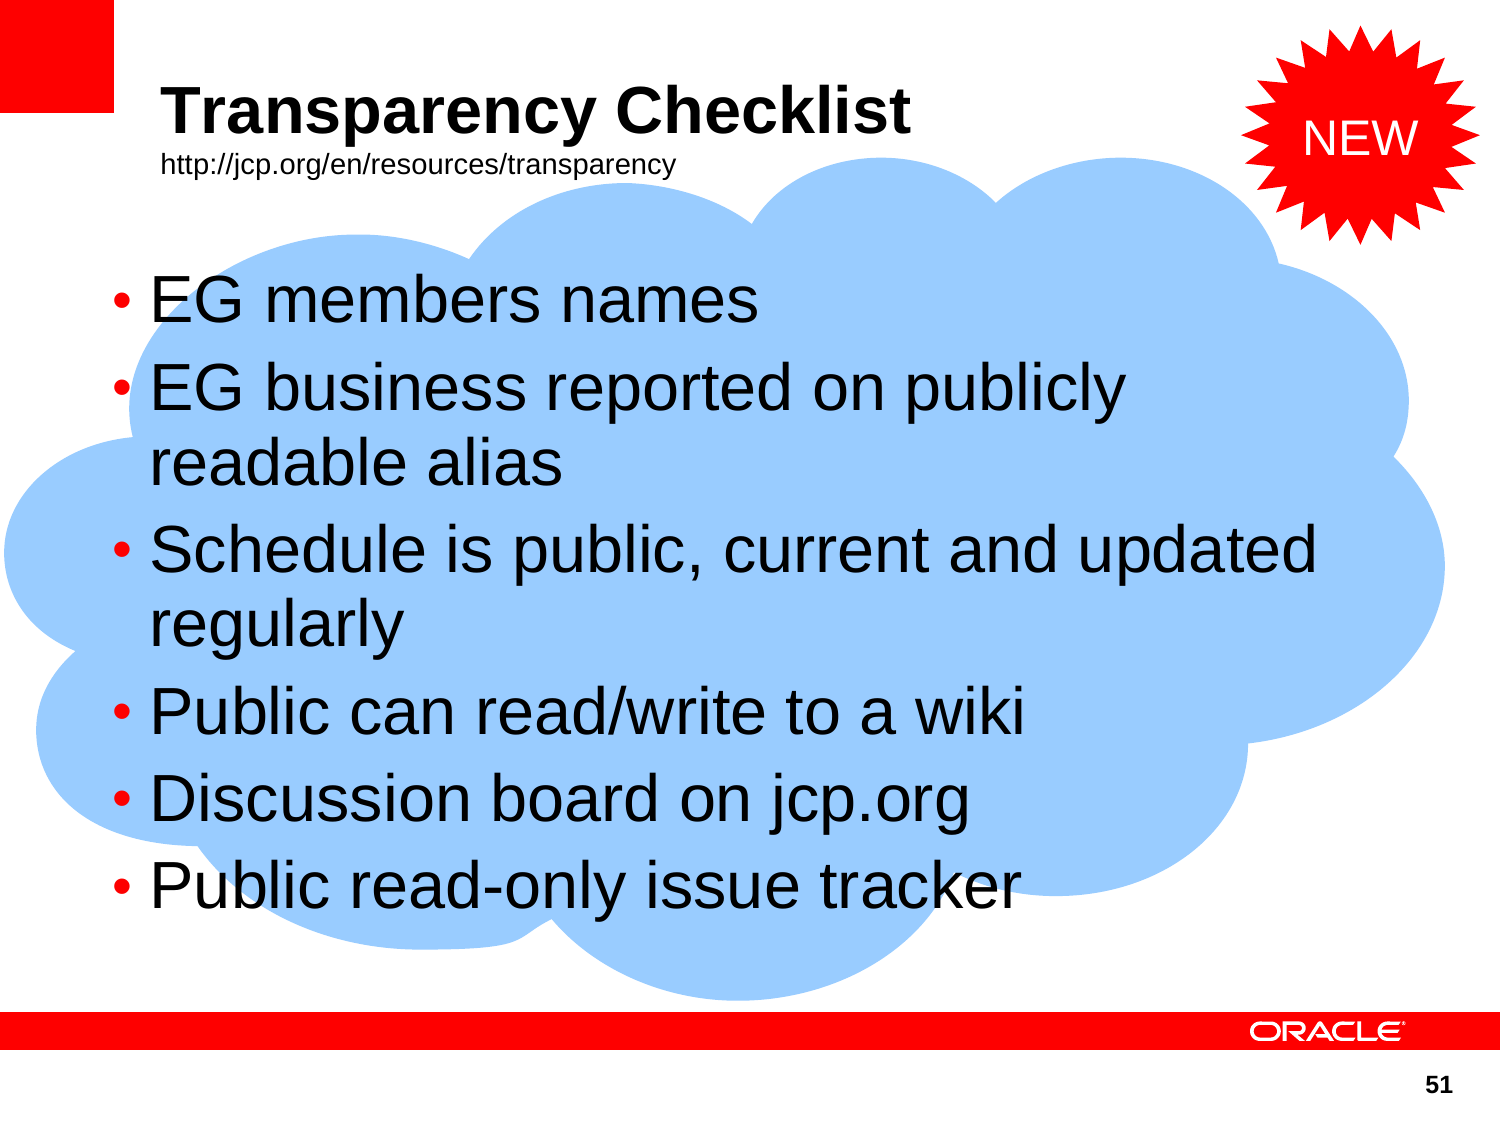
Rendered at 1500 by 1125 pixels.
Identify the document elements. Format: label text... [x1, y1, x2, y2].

text_box NEW [1240, 25, 1480, 245]
picture [0, 1012, 1500, 1050]
list EG members names EG business reported on publicly readable alias Schedule is public, current and updated regularly Public can read/write to a wiki Discussion board on jcp.org Public read-only issue tracker [112, 262, 1349, 1005]
text_box [1349, 294, 1445, 712]
picture [0, 0, 114, 113]
title Transparency Checklist http://jcp.org/en/resources/transparency [145, 49, 1304, 205]
text_box [240, 205, 1279, 262]
text_box [4, 440, 112, 832]
